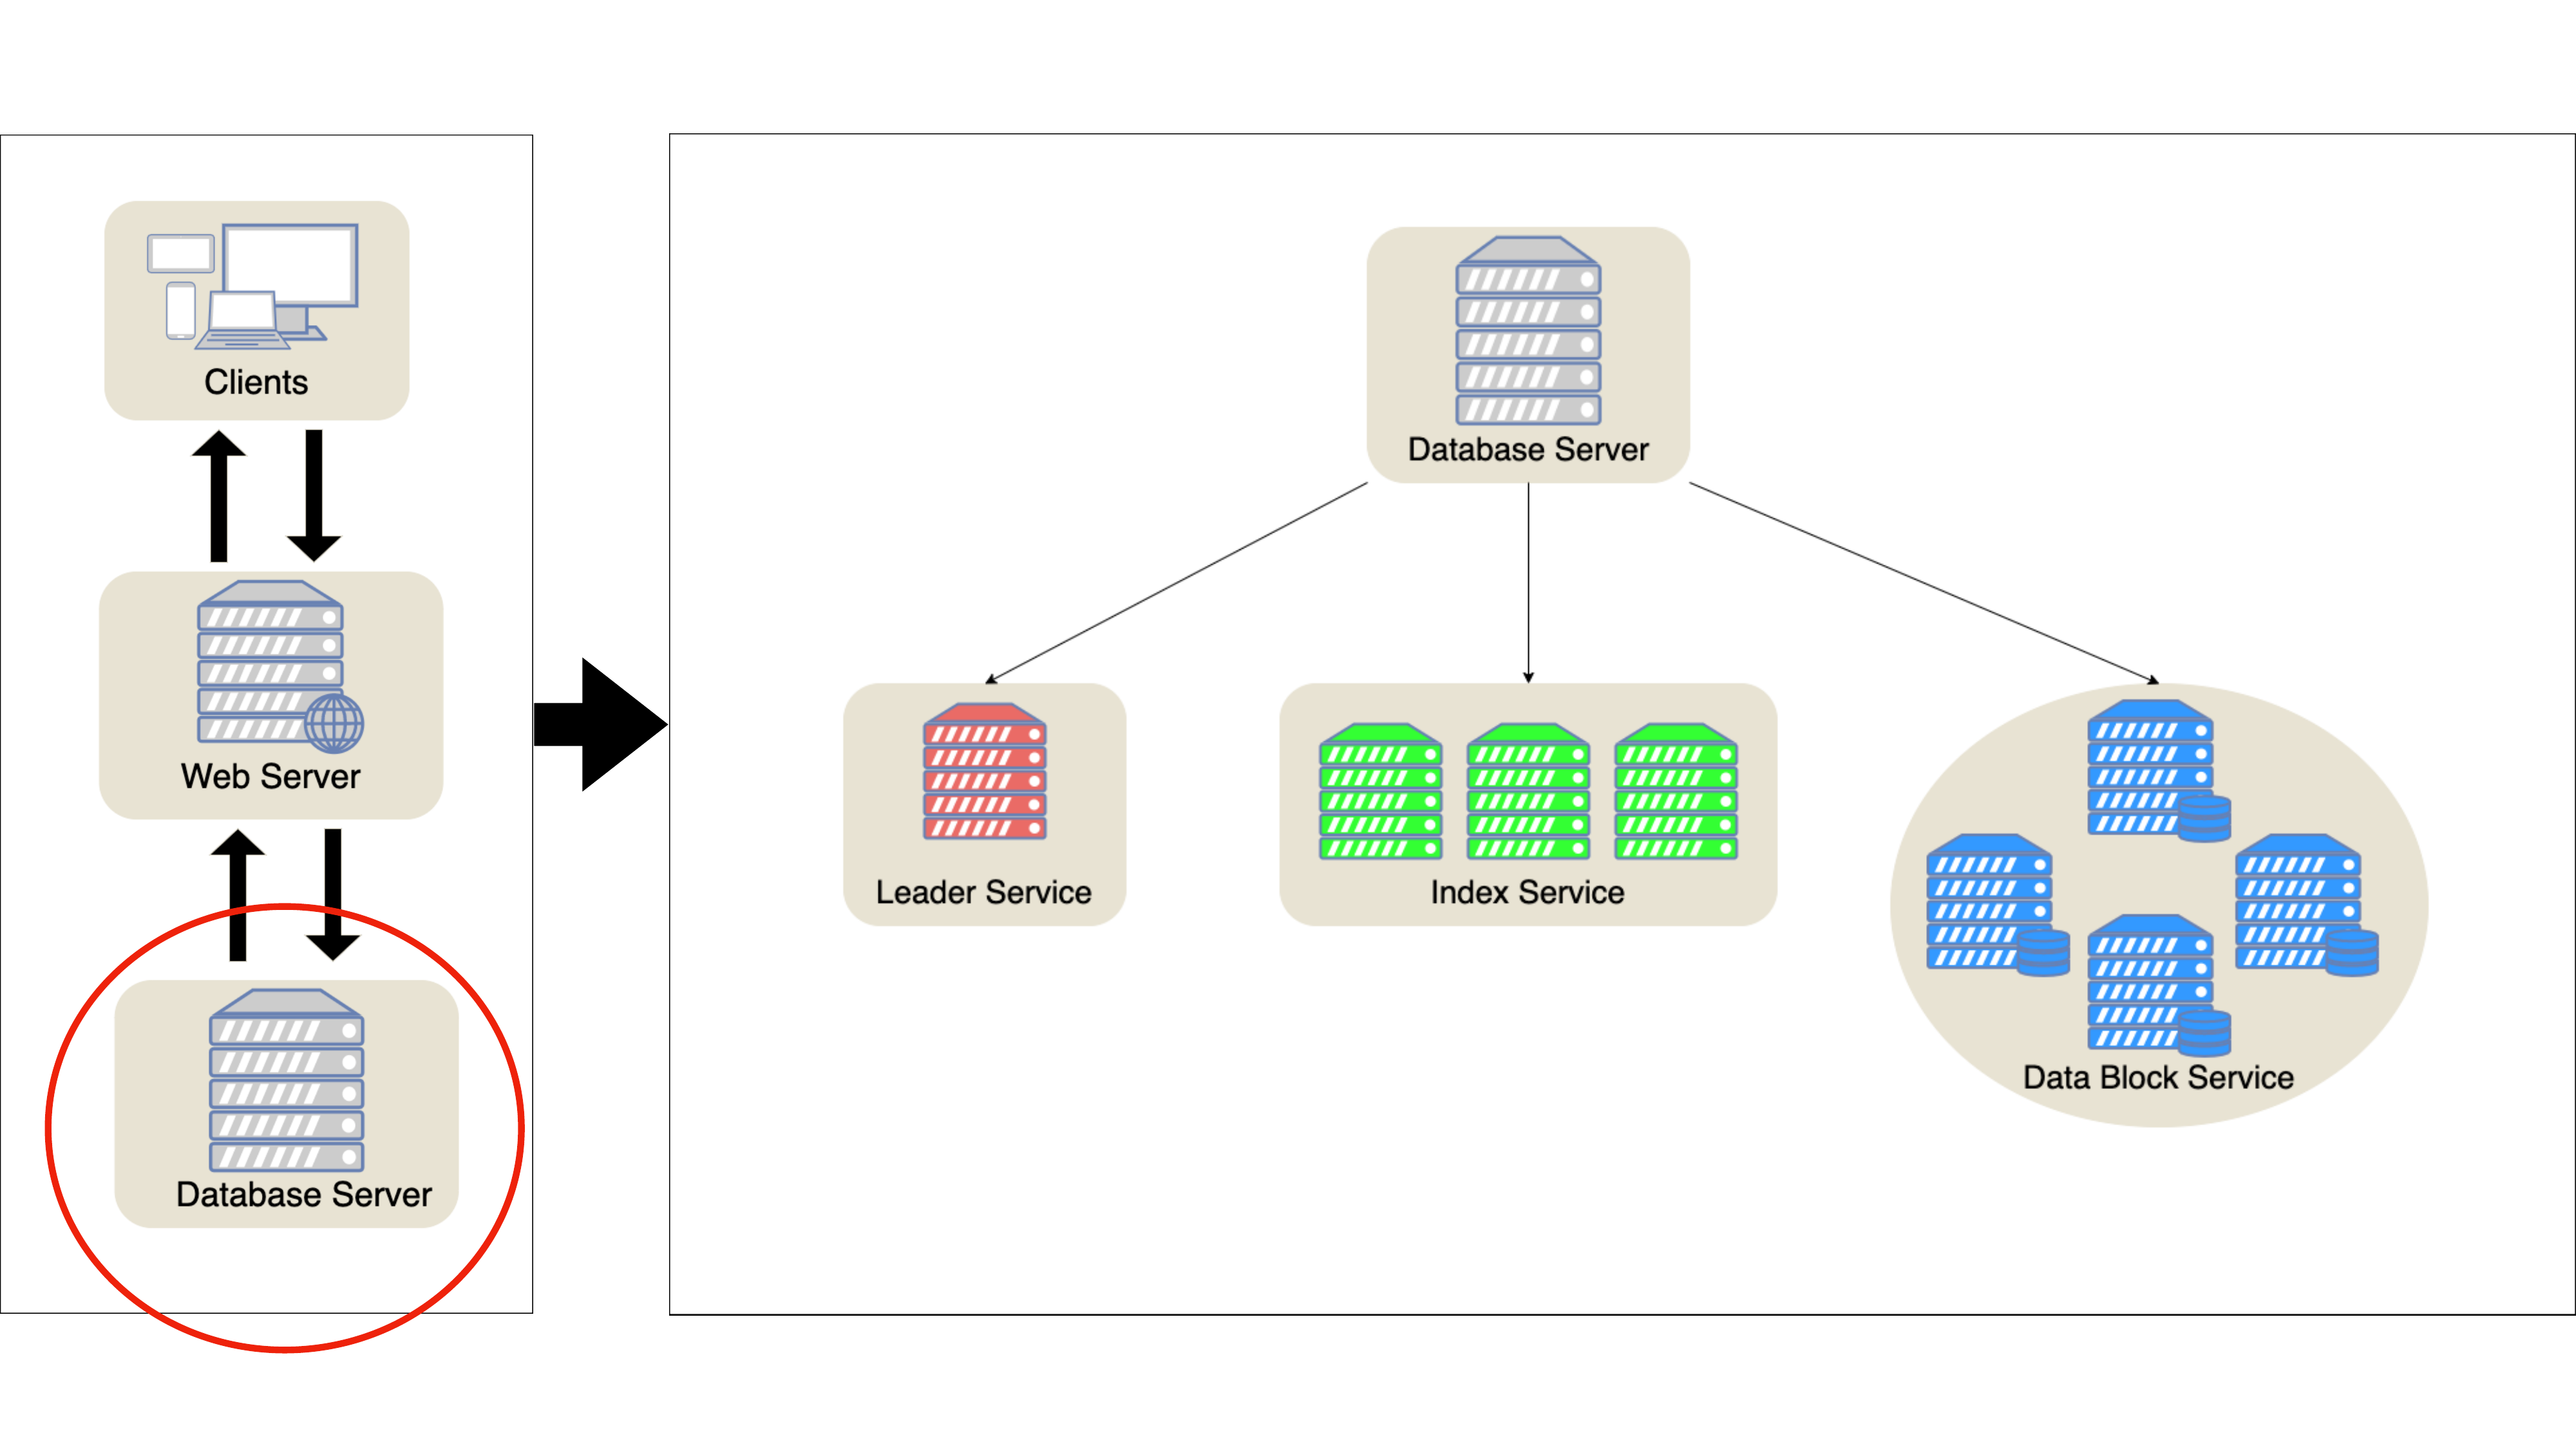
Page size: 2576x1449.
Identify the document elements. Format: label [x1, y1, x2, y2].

picture [669, 133, 2576, 1316]
text_box [534, 657, 668, 792]
picture [0, 135, 533, 1314]
picture [52, 910, 518, 1314]
